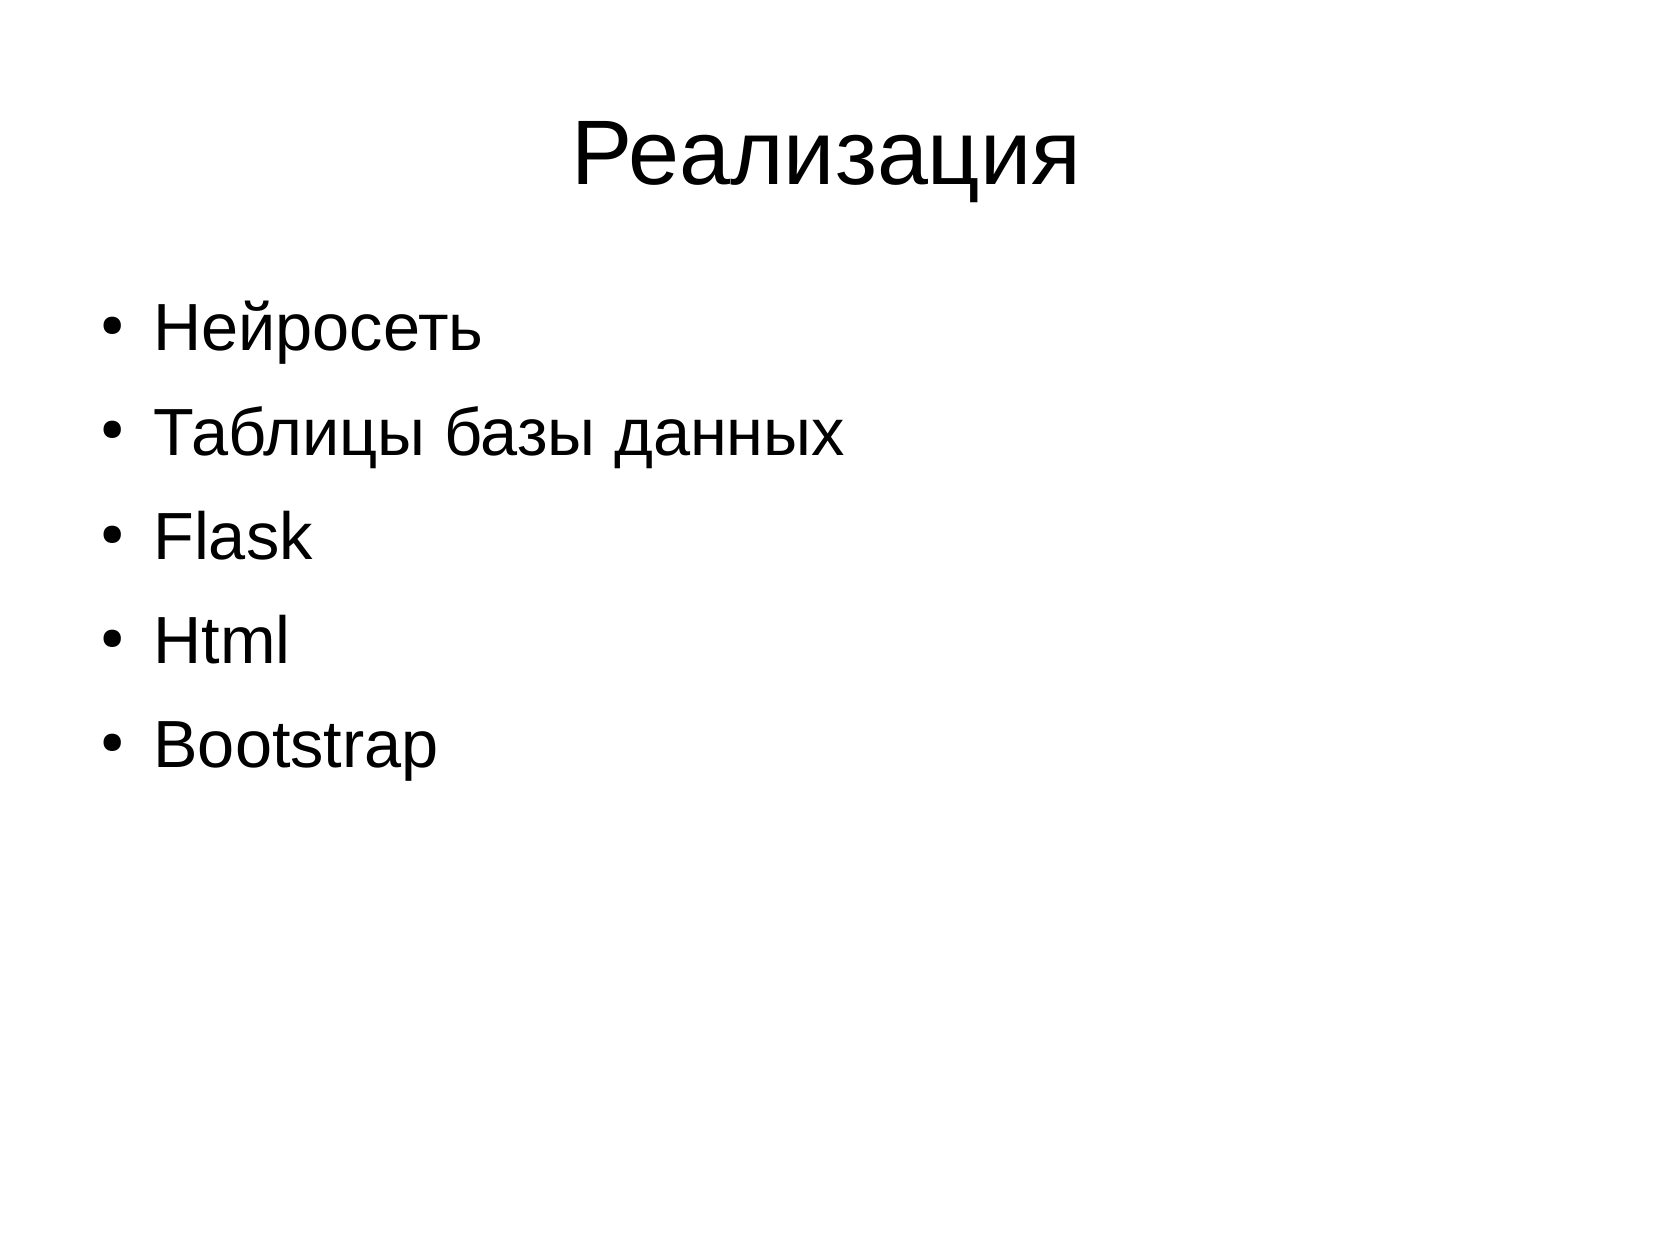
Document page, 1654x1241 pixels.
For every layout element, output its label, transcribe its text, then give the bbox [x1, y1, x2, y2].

title Реализация [82, 49, 1571, 257]
list Нейросеть Таблицы базы данных Flask Html Bootstrap [82, 290, 1571, 1010]
